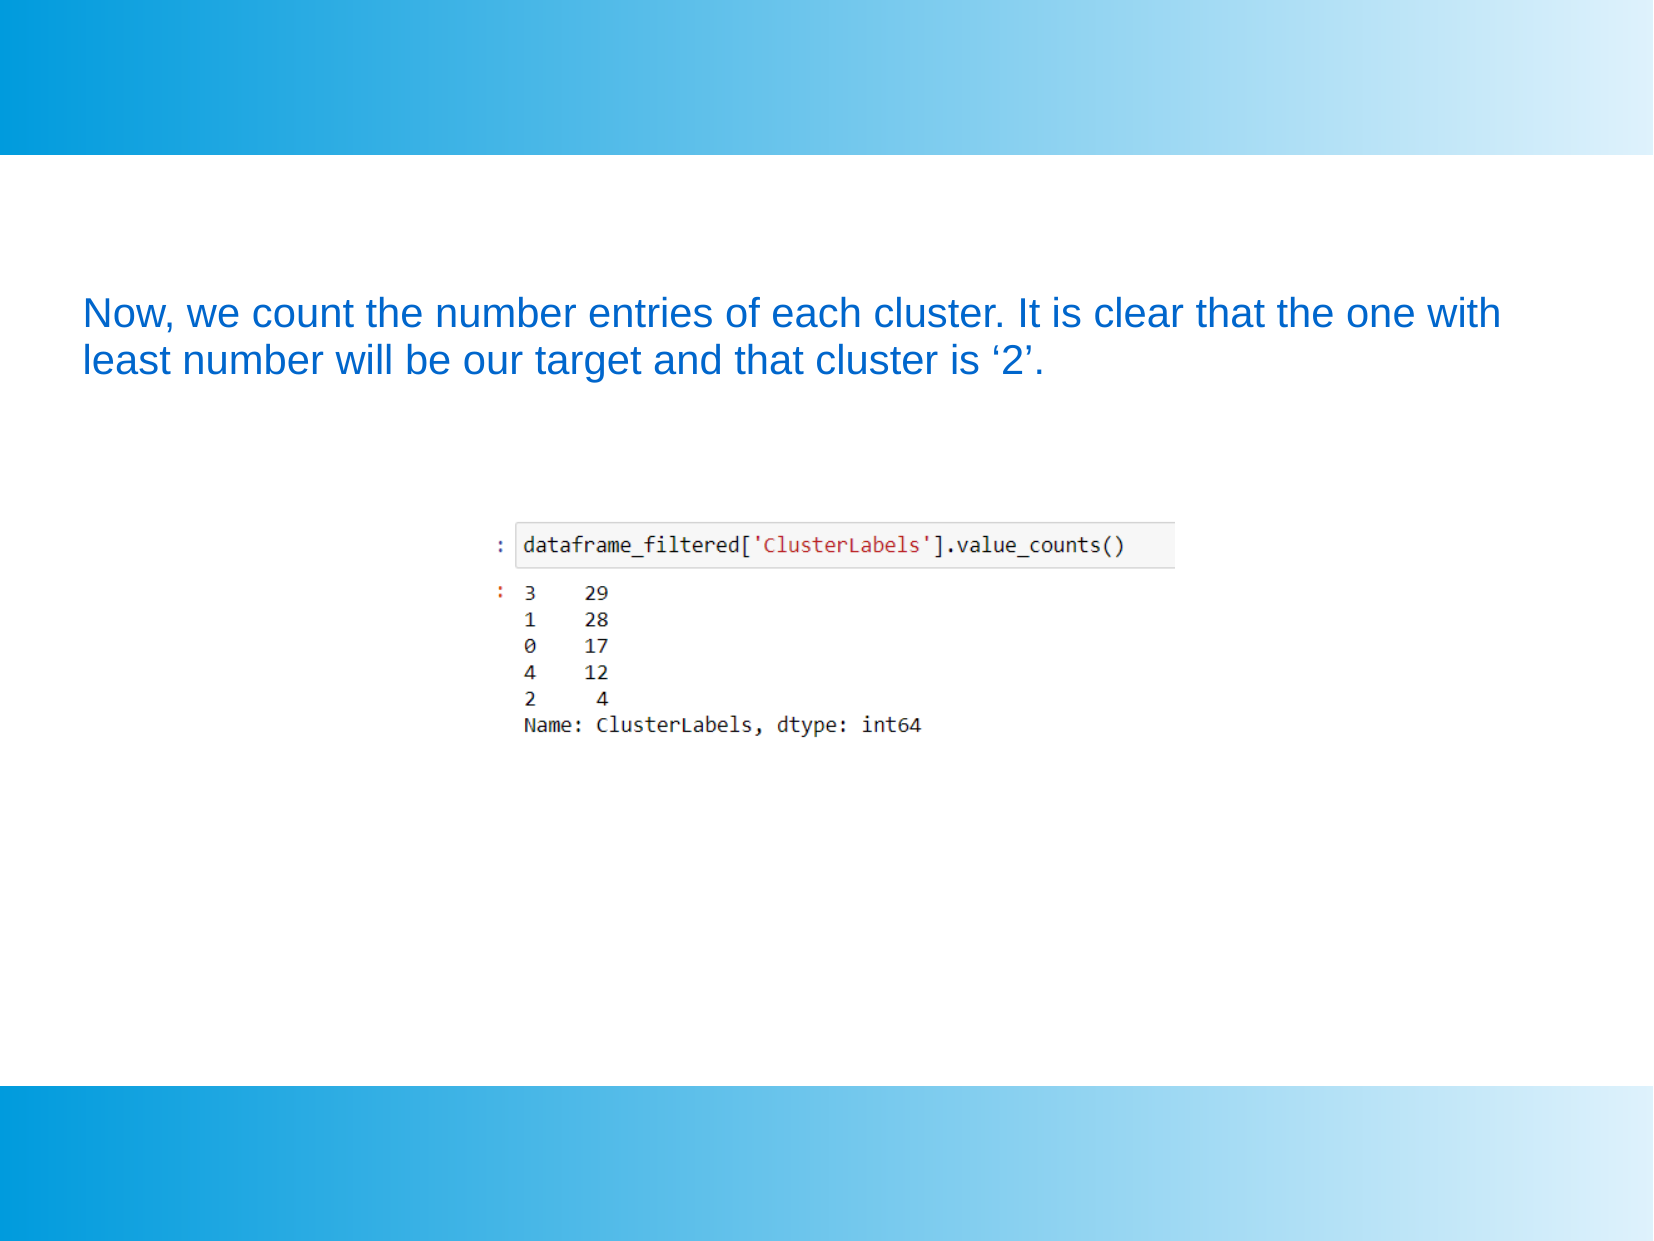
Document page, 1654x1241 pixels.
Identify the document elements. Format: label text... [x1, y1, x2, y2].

list Now, we count the number entries of each cluster. It is clear that the one with least number will be our target and that cluster is ‘2’. [82, 290, 1571, 1010]
picture [494, 497, 1175, 756]
